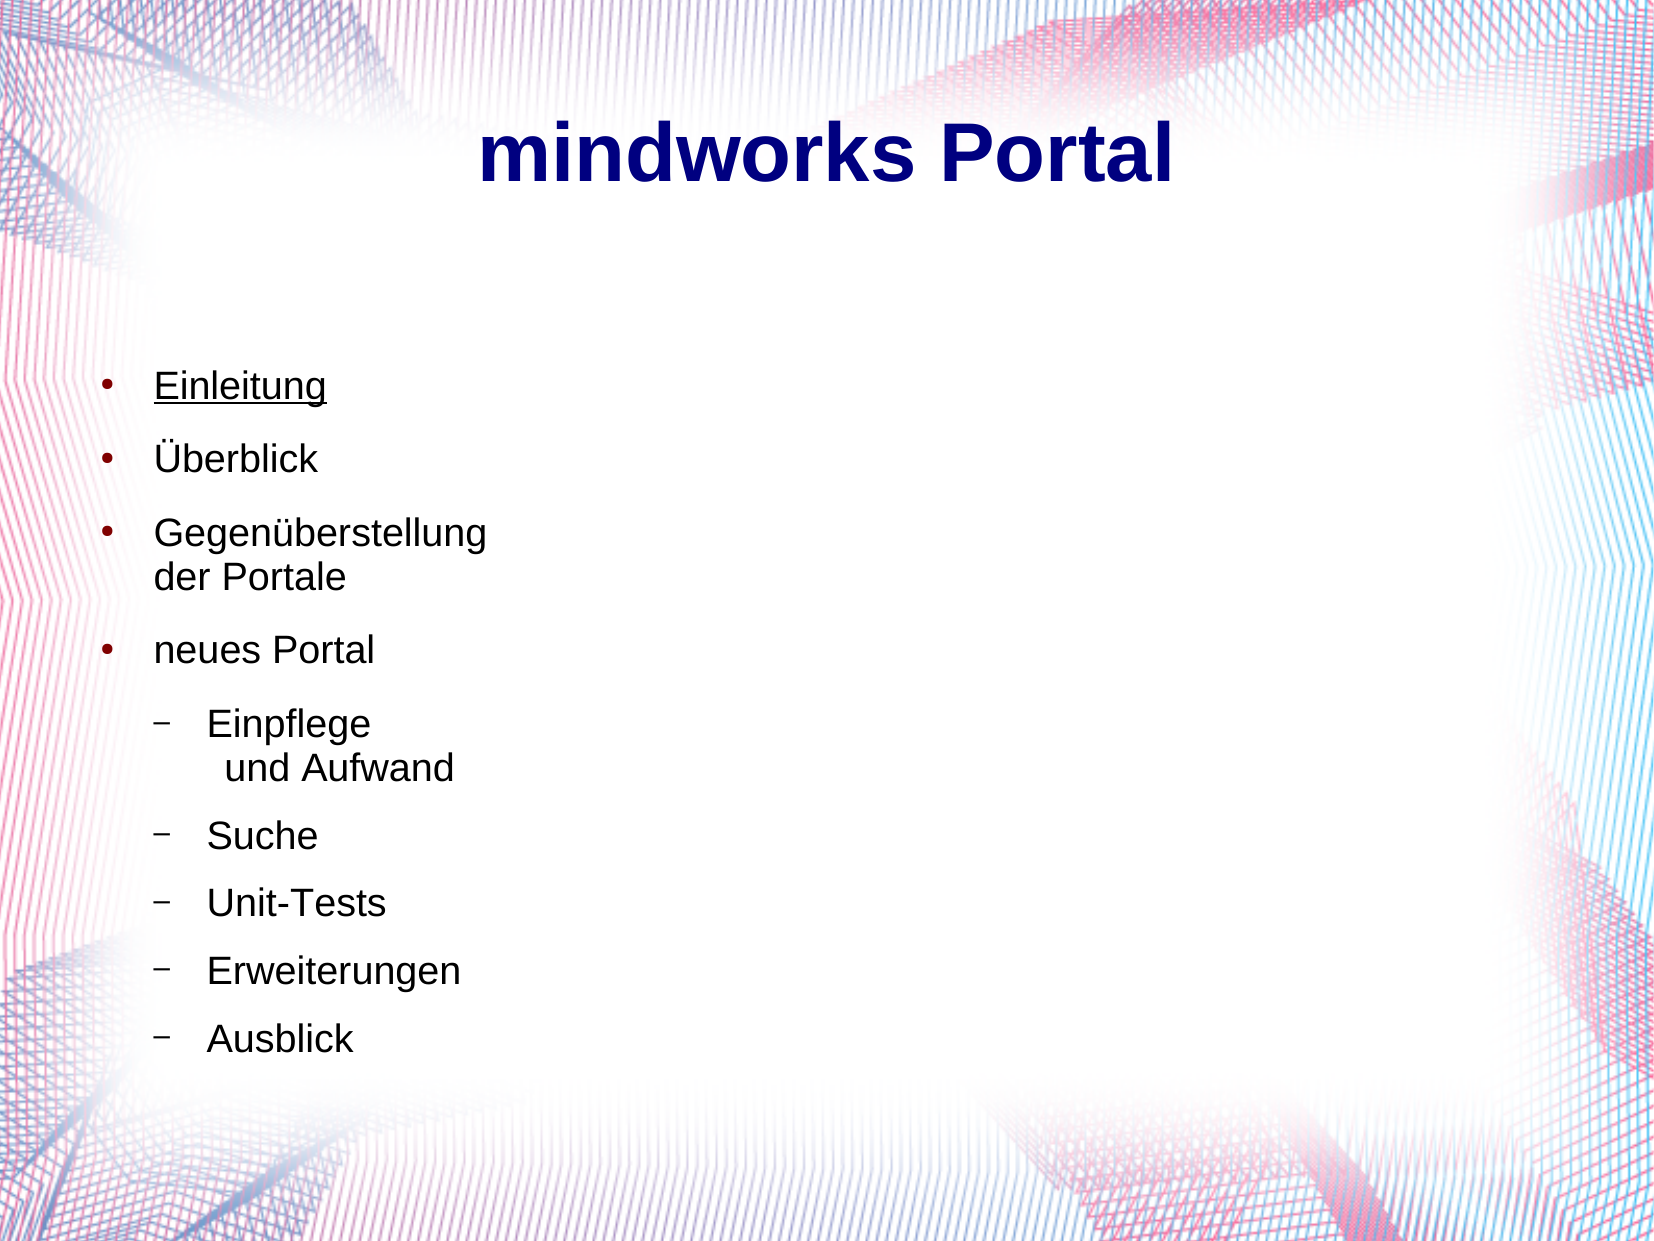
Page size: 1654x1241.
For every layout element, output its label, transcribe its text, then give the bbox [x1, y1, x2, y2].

title mindworks Portal [82, 49, 1571, 257]
picture [0, 0, 1654, 1241]
list Einleitung Überblick Gegenüberstellung der Portale neues Portal Einpflege und Aufwand Suche Unit-Tests Erweiterungen Ausblick [82, 290, 520, 1109]
